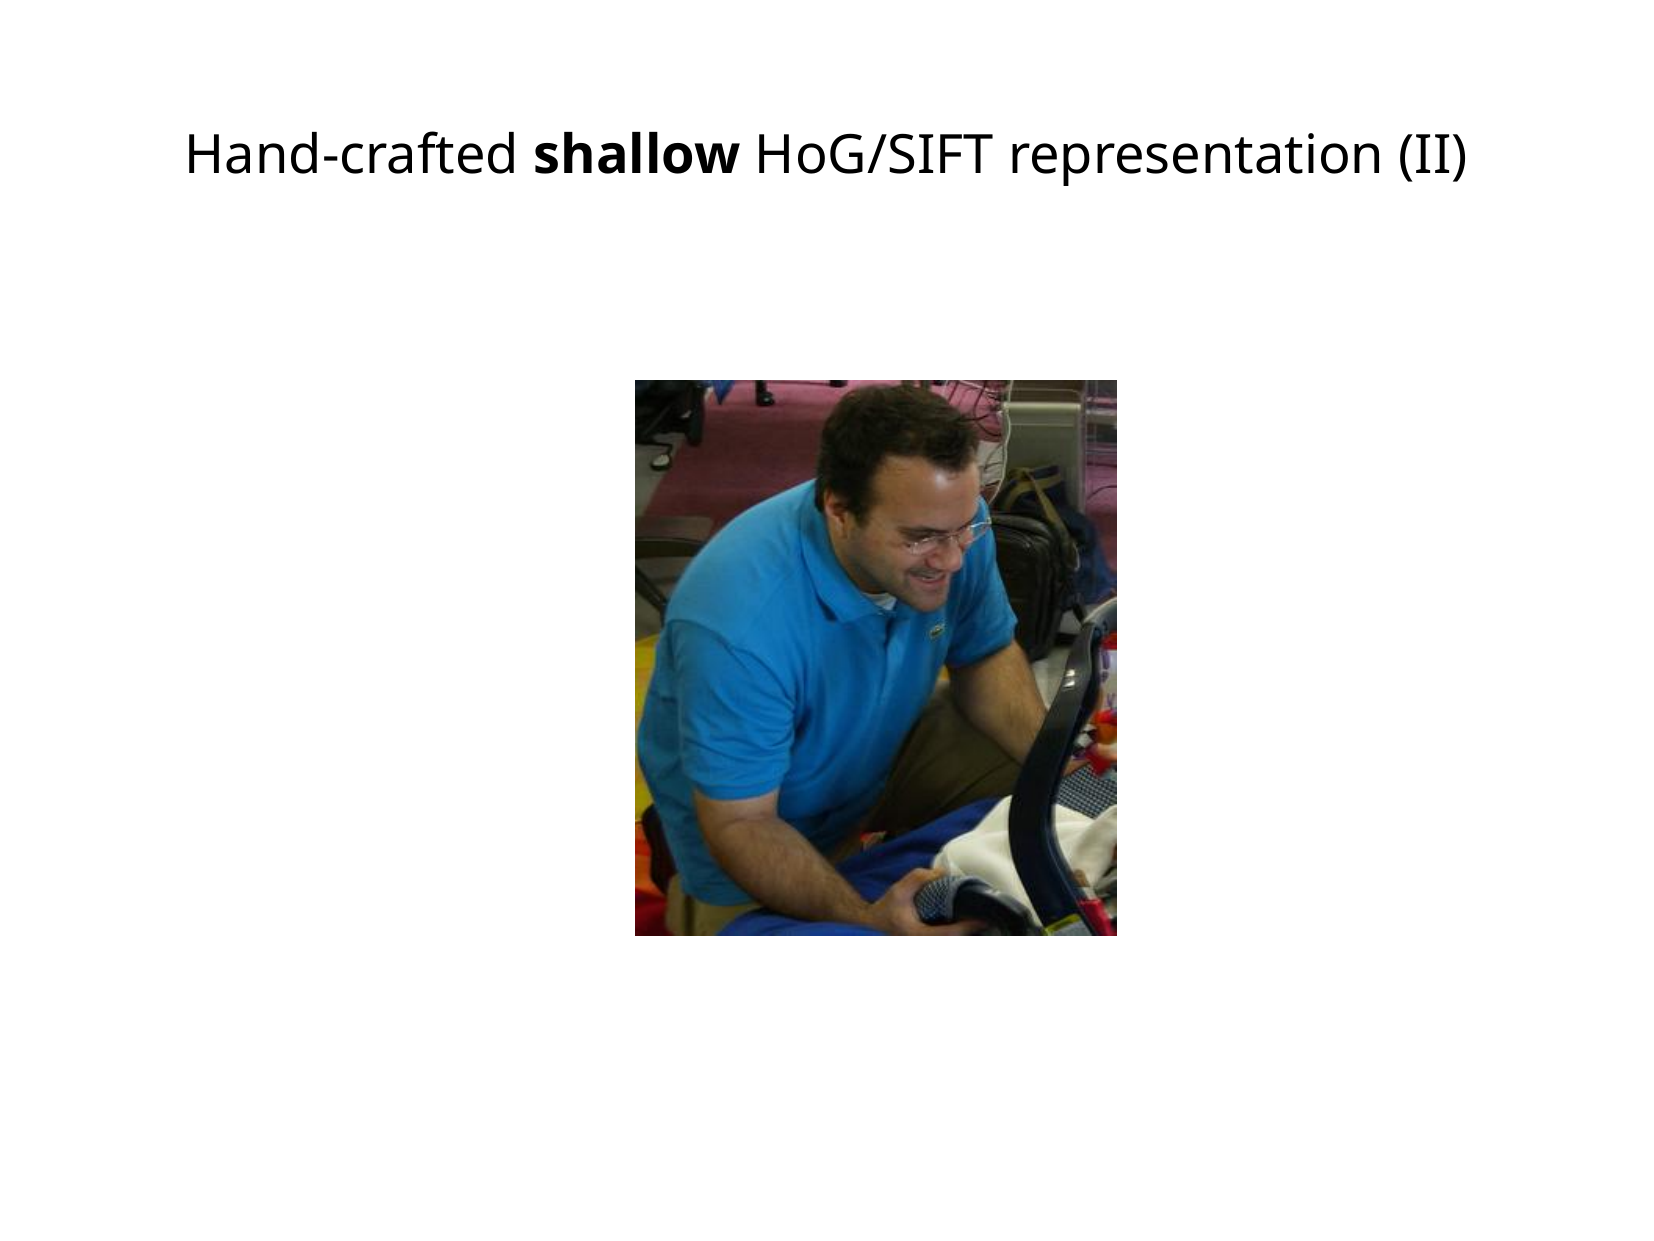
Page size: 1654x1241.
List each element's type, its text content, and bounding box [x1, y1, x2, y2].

picture [635, 380, 1117, 936]
title Hand-crafted shallow HoG/SIFT representation (II) [82, 49, 1571, 257]
